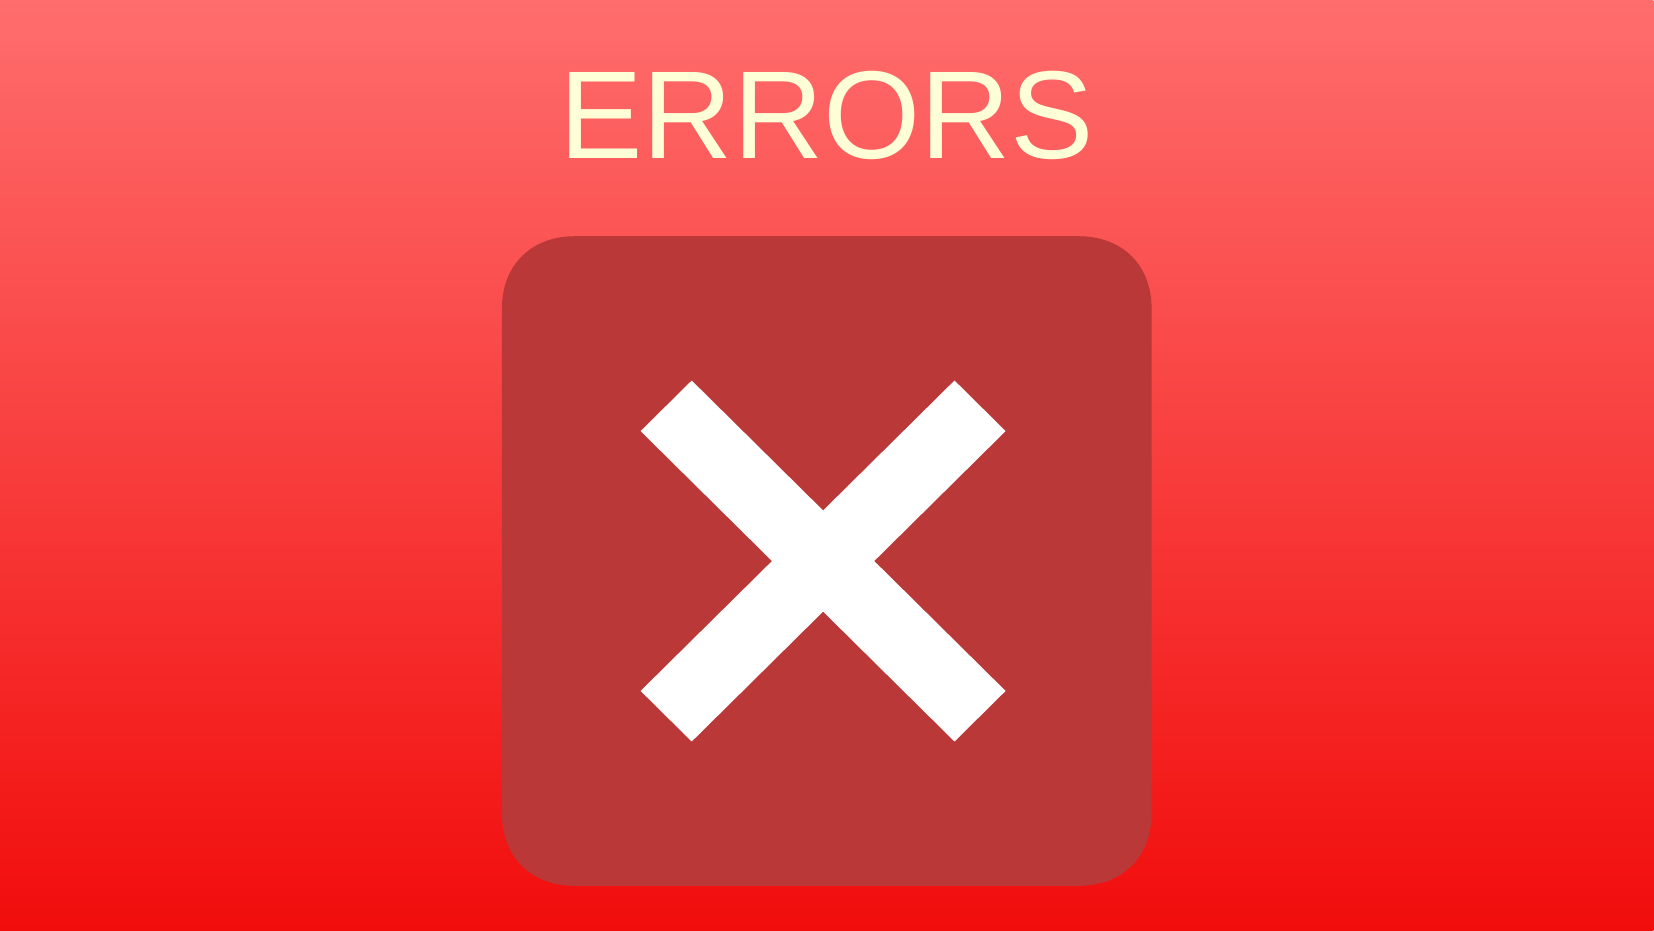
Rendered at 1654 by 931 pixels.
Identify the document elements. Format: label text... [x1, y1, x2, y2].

picture [501, 236, 1152, 886]
title ERRORS [82, 37, 1571, 193]
